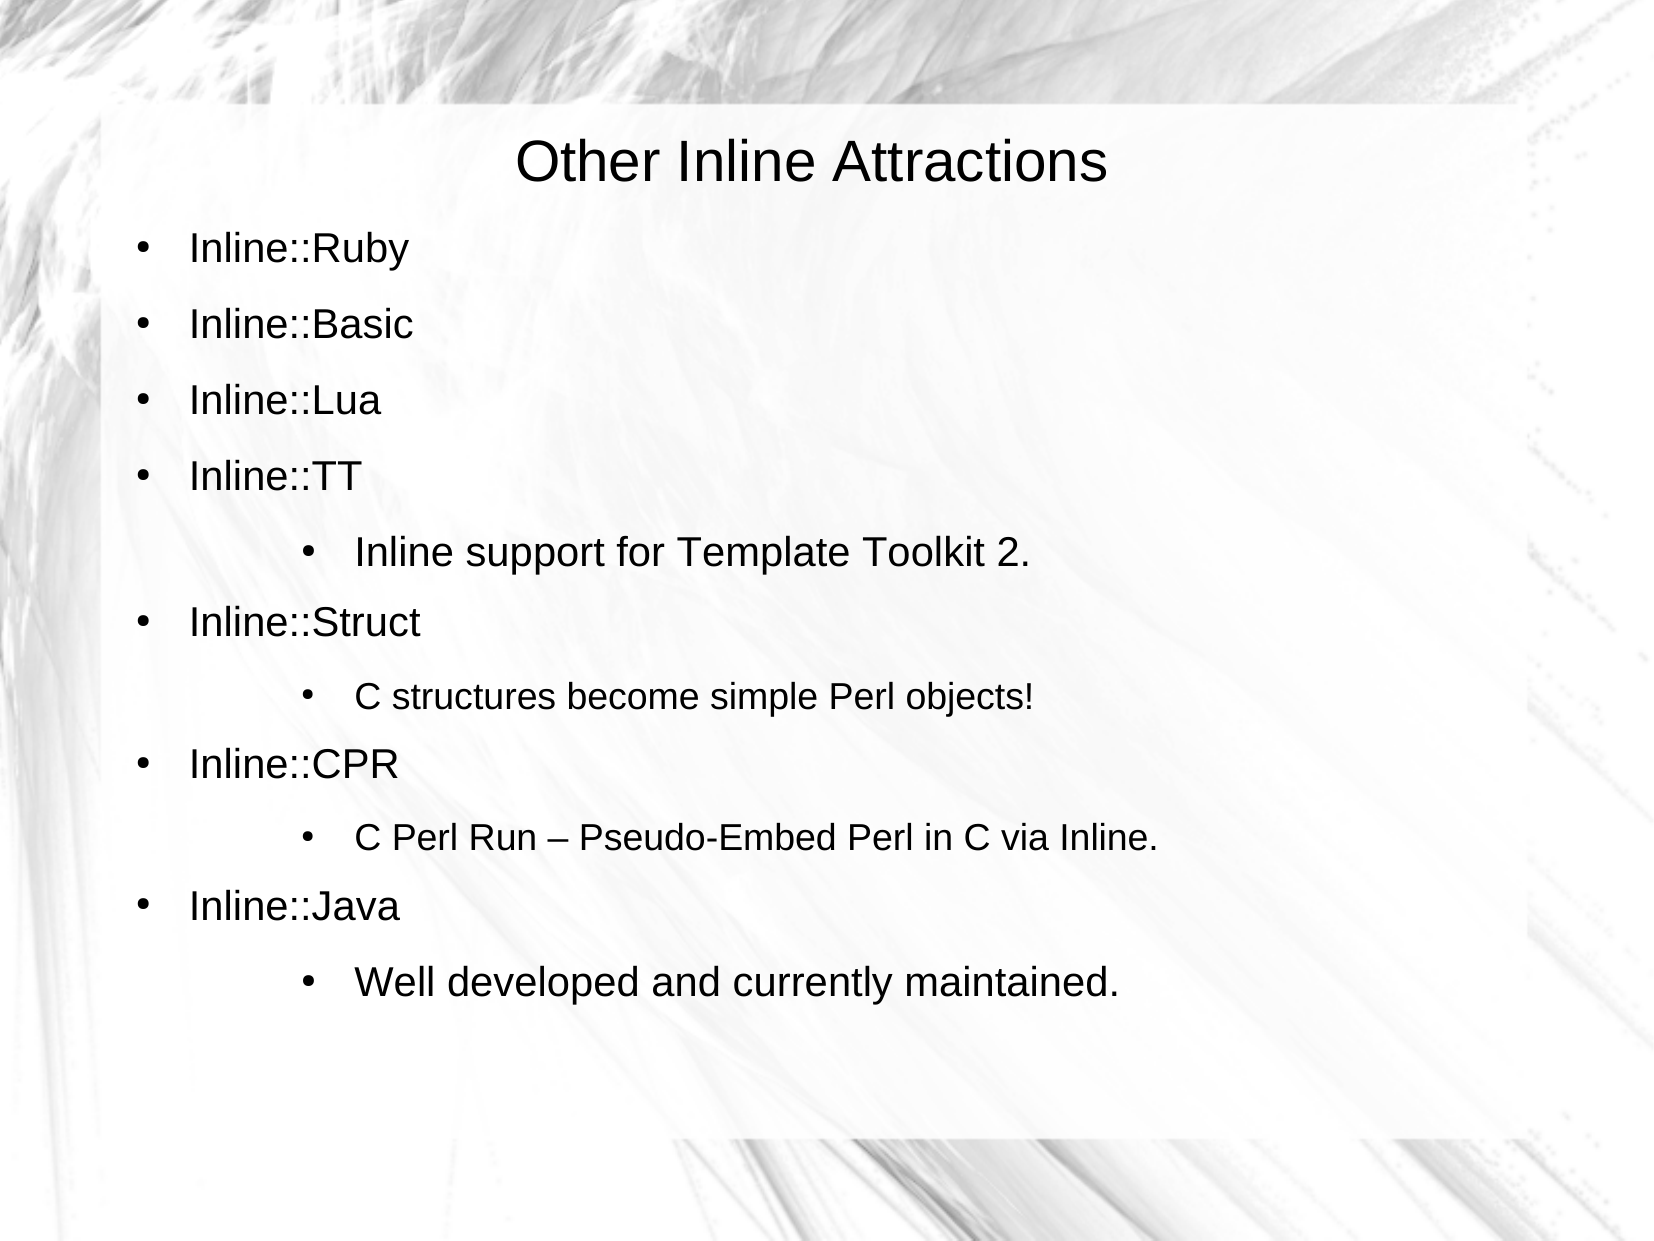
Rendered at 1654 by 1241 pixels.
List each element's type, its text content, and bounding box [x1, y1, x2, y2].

list Inline::Ruby Inline::Basic Inline::Lua Inline::TT Inline support for Template Toolkit 2. Inline::Struct C structures become simple Perl objects! Inline::CPR C Perl Run – Pseudo-Embed Perl in C via Inline. Inline::Java Well developed and currently maintained. [118, 225, 1571, 1205]
picture [0, 0, 1654, 1241]
title Other Inline Attractions [118, 112, 1506, 211]
